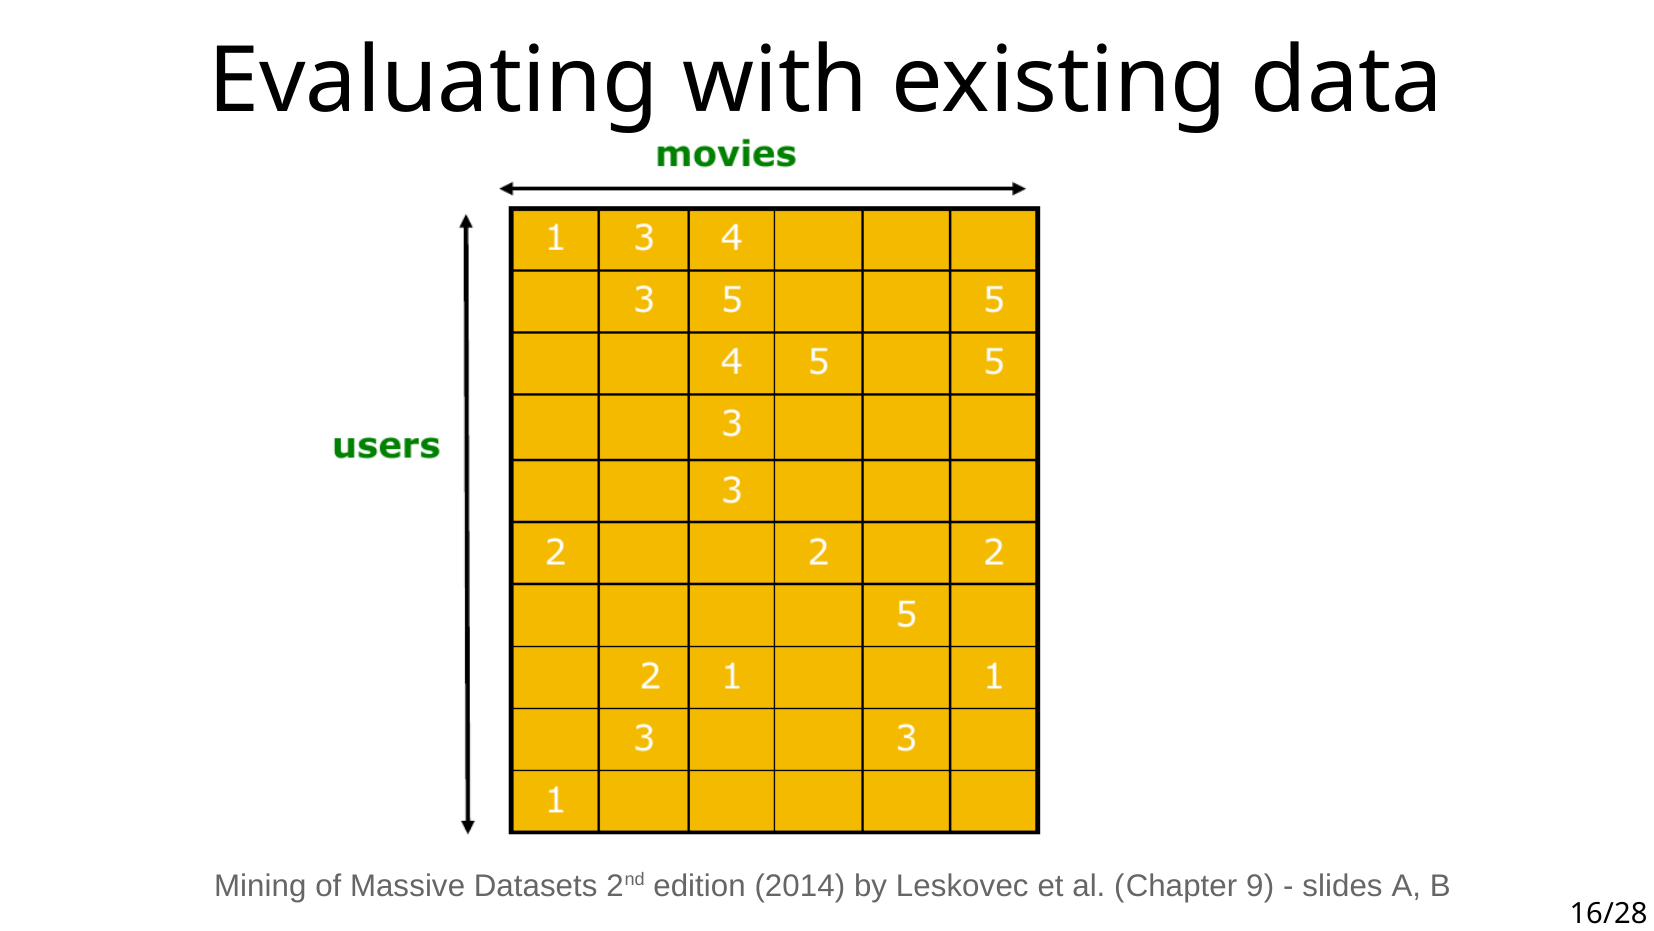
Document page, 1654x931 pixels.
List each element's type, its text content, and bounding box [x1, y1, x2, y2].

title Evaluating with existing data [82, 1, 1571, 151]
picture [307, 137, 1084, 860]
text_box Mining of Massive Datasets 2nd edition (2014) by Leskovec et al. (Chapter 9) - slides A, B [81, 860, 1584, 919]
